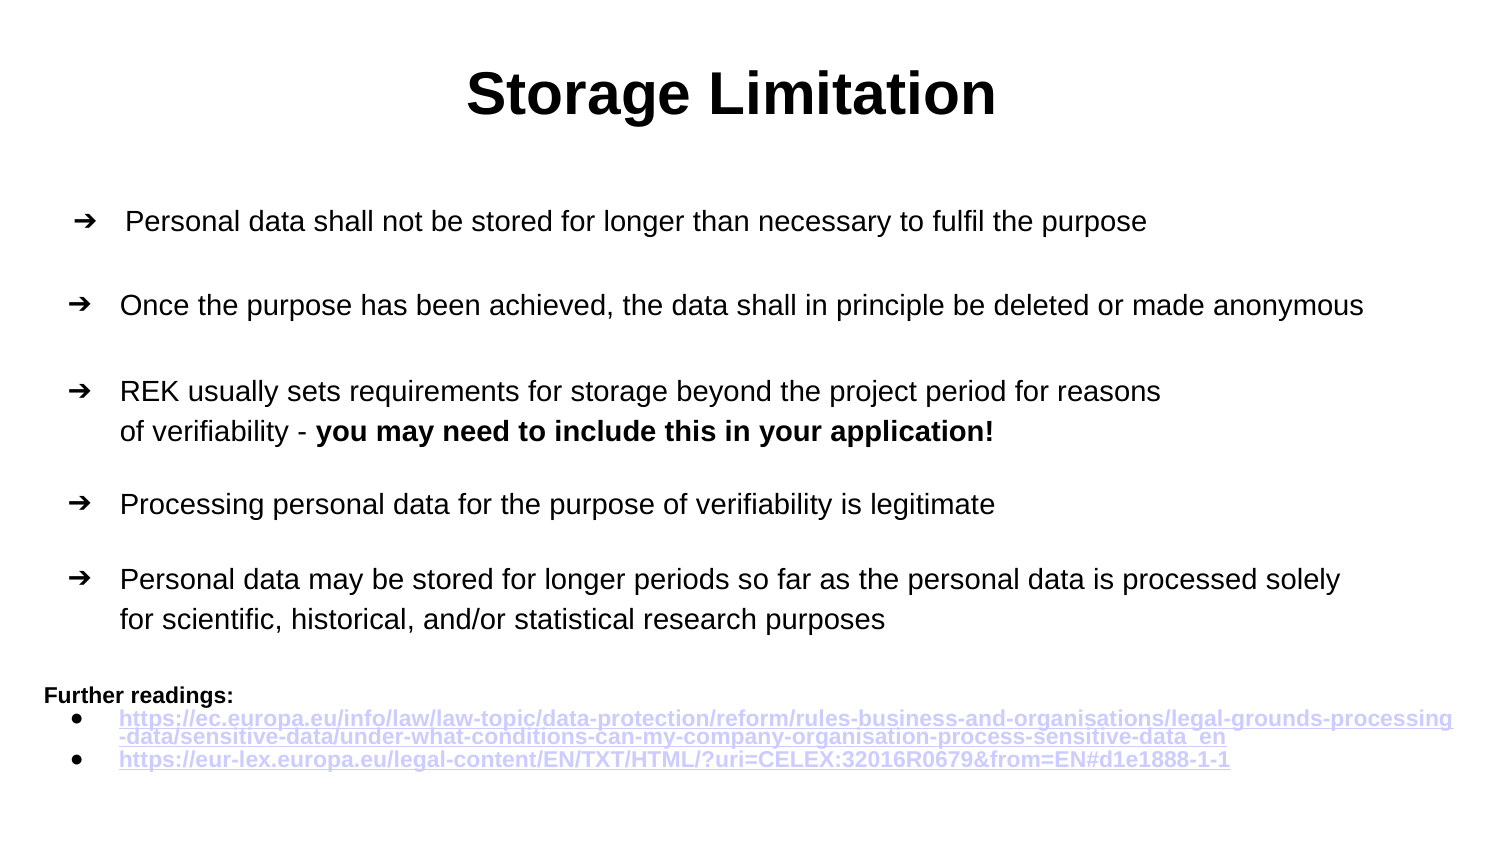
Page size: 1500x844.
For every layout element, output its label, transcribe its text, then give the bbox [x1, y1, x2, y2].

text_box Personal data shall not be stored for longer than necessary to fulfil the purpose [50, 182, 1434, 266]
text_box Storage Limitation [160, 35, 1304, 146]
text_box REK usually sets requirements for storage beyond the project period for reasons of verifiability - you may need to include this in your application! [44, 353, 1180, 465]
text_box Once the purpose has been achieved, the data shall in principle be deleted or made anonymous [44, 266, 1456, 362]
text_box Personal data may be stored for longer periods so far as the personal data is processed solely for scientific, historical, and/or statistical research purposes [44, 540, 1363, 666]
text_box Further readings: https://ec.europa.eu/info/law/law-topic/data-protection/reform/rules-business-and-organisations/legal-grounds-processing-data/sensitive-data/under-what-conditions-can-my-company-organisation-process-sensitive-data_en https://eur-lex.europa.eu/legal-content/EN/TXT/HTML/?uri=CELEX:32016R0679&from=EN#d1e1888-1-1 [28, 662, 1472, 792]
text_box Processing personal data for the purpose of verifiability is legitimate [44, 465, 1180, 540]
